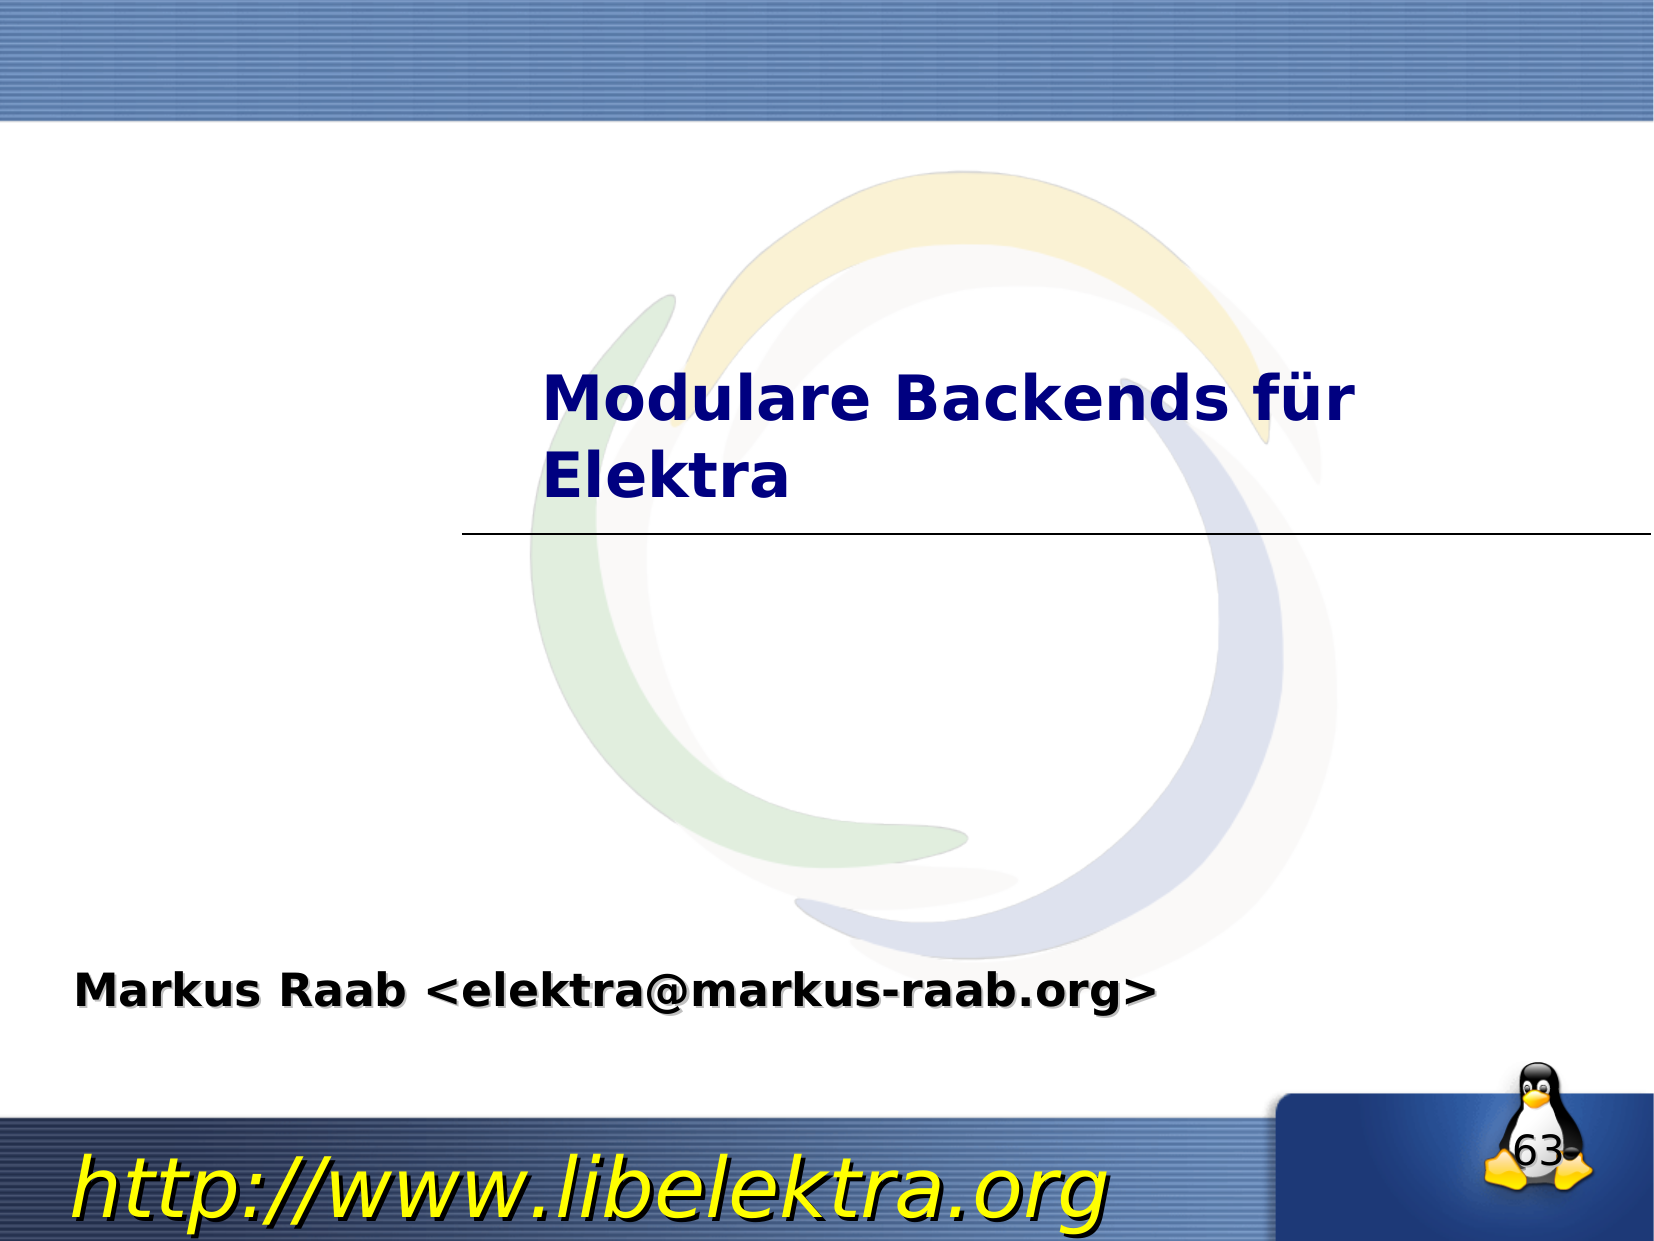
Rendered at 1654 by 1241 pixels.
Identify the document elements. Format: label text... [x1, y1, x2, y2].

picture [0, 1061, 1654, 1241]
text_box <Nummer> [1312, 1122, 1565, 1178]
text_box Markus Raab <elektra@markus-raab.org> [58, 953, 1481, 1030]
picture [481, 535, 1374, 953]
picture [0, 0, 1654, 533]
text_box Modulare Backends für Elektra [526, 351, 1428, 516]
